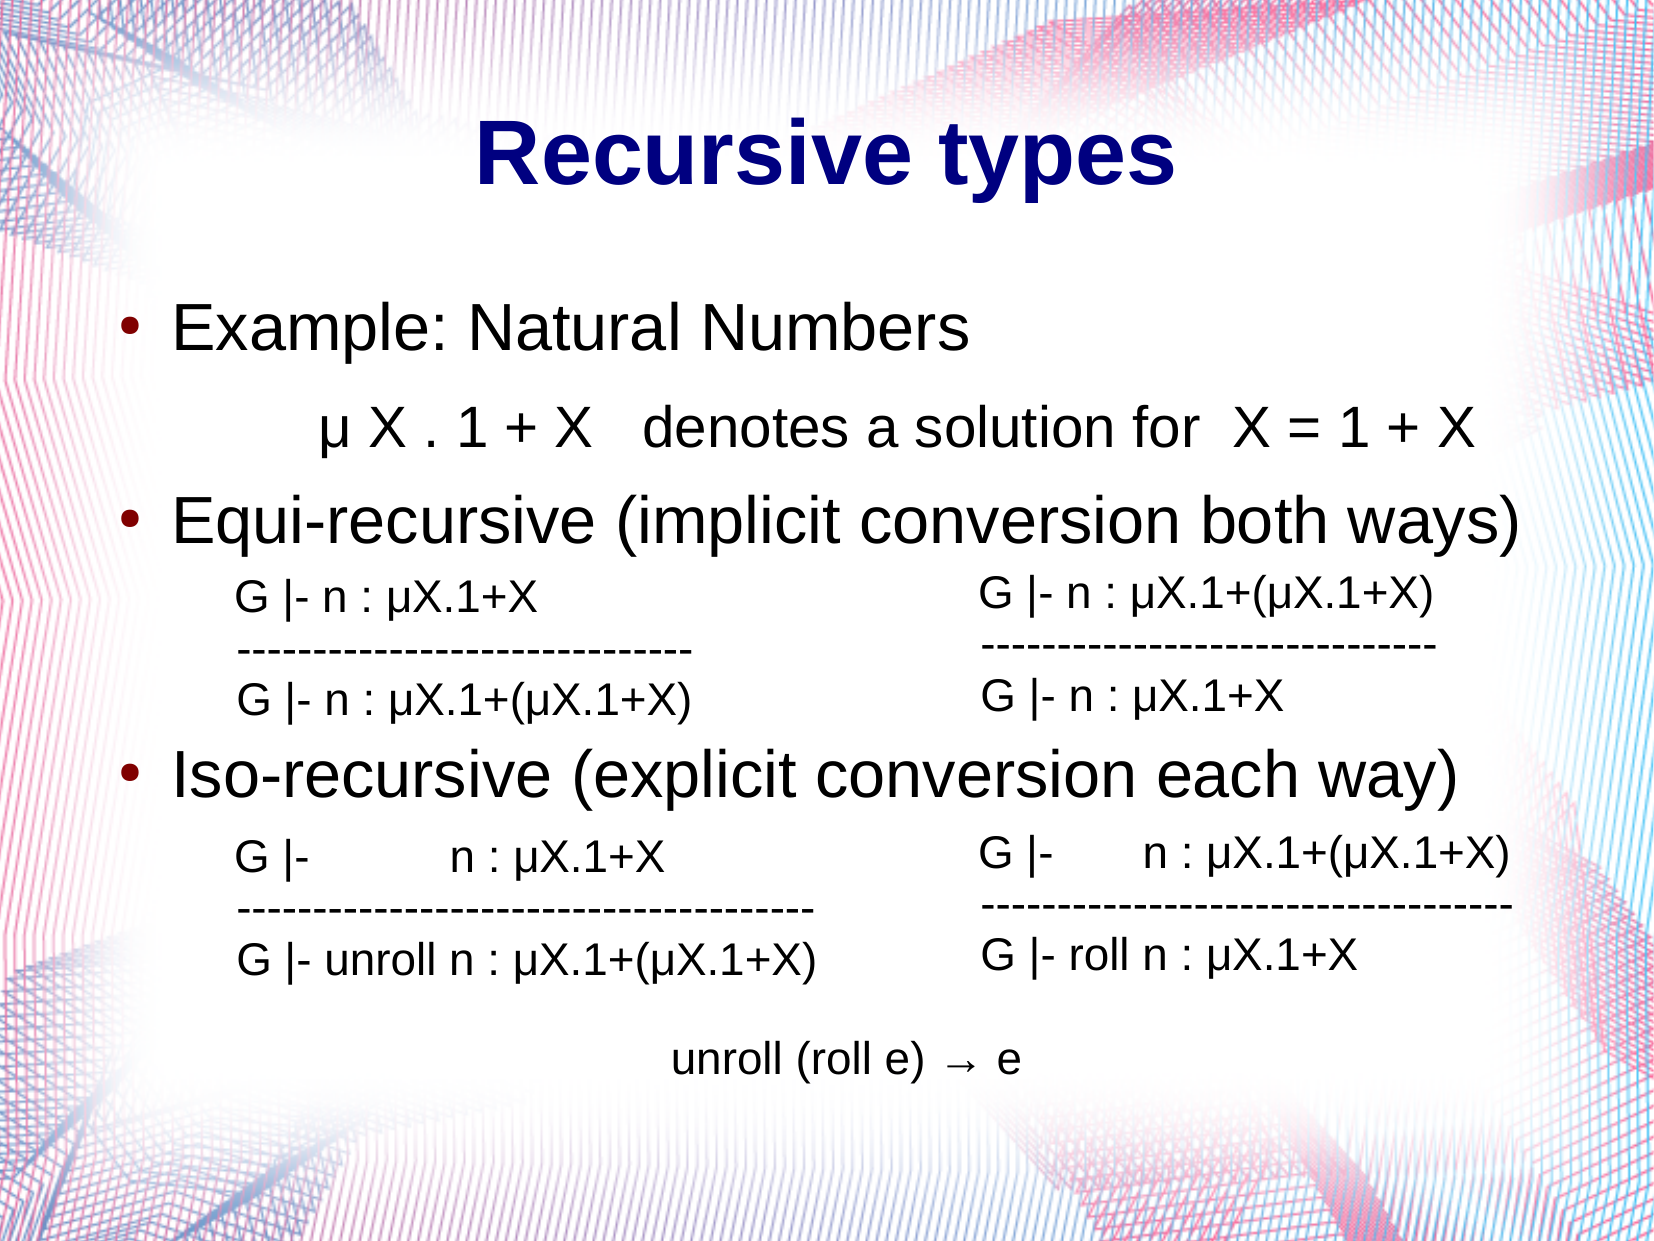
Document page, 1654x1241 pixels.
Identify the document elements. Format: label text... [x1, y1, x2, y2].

picture [0, 0, 1654, 1241]
list G |- n : μX.1+(μX.1+X) ----------------------------------- G |- roll n : μX.1+X [909, 826, 1630, 1000]
list G |- n : μX.1+(μX.1+X) ------------------------------ G |- n : μX.1+X [909, 566, 1477, 740]
list unroll (roll e) → e [653, 1032, 1032, 1092]
title Recursive types [82, 49, 1571, 257]
list G |- n : μX.1+X ------------------------------ G |- n : μX.1+(μX.1+X) [165, 571, 733, 745]
list Example: Natural Numbers μ X . 1 + X denotes a solution for X = 1 + X Equi-recursive (implicit conversion both ways) Iso-recursive (explicit conversion each way) [82, 290, 1571, 1109]
list G |- n : μX.1+X -------------------------------------- G |- unroll n : μX.1+(μX.1+X) [165, 831, 886, 1004]
